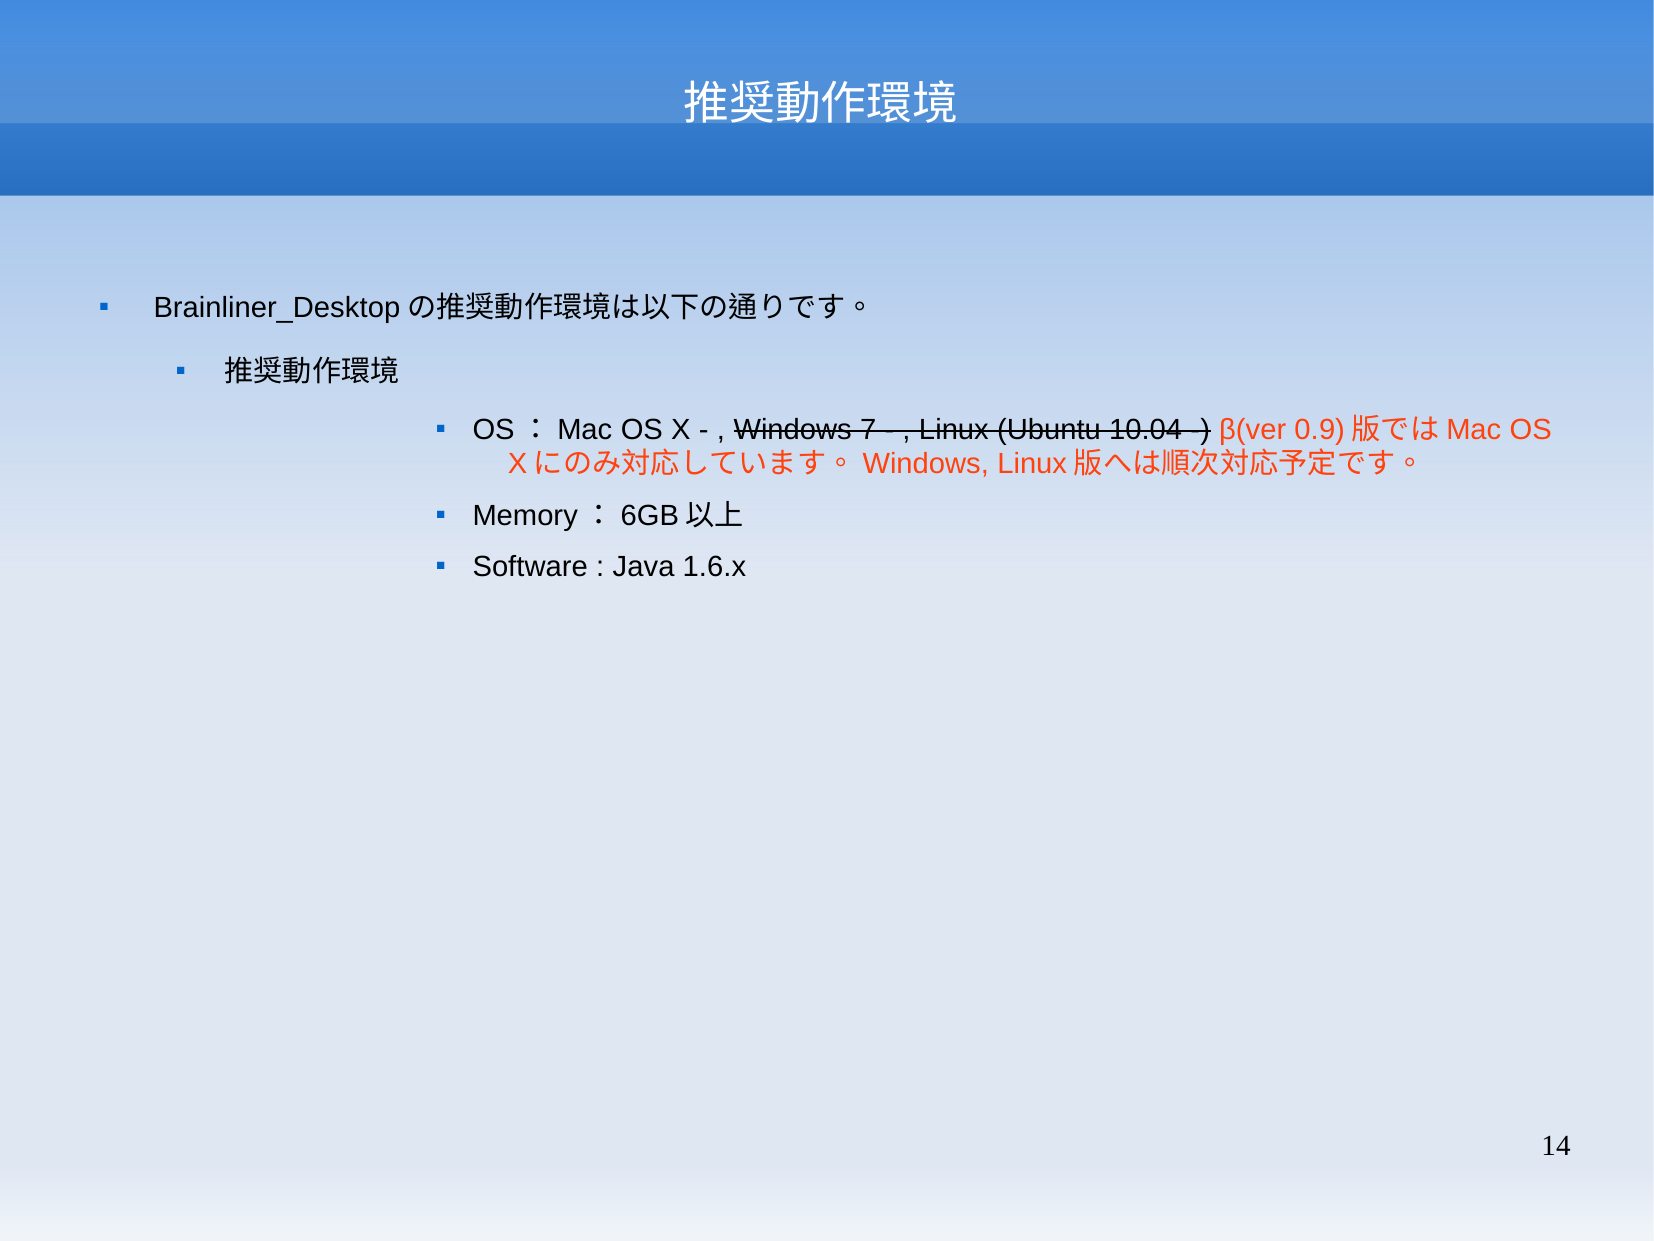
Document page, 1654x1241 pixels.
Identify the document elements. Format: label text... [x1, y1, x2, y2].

picture [0, 0, 1654, 1241]
list Brainliner_Desktopの推奨動作環境は以下の通りです。 推奨動作環境 OS：Mac OS X - , Windows 7 - , Linux (Ubuntu 10.04 -) β(ver 0.9)版ではMac OS Xにのみ対応しています。Windows, Linux版へは順次対応予定です。 Memory：6GB以上 Software : Java 1.6.x [82, 290, 1571, 1094]
title 推奨動作環境 [76, 7, 1565, 200]
